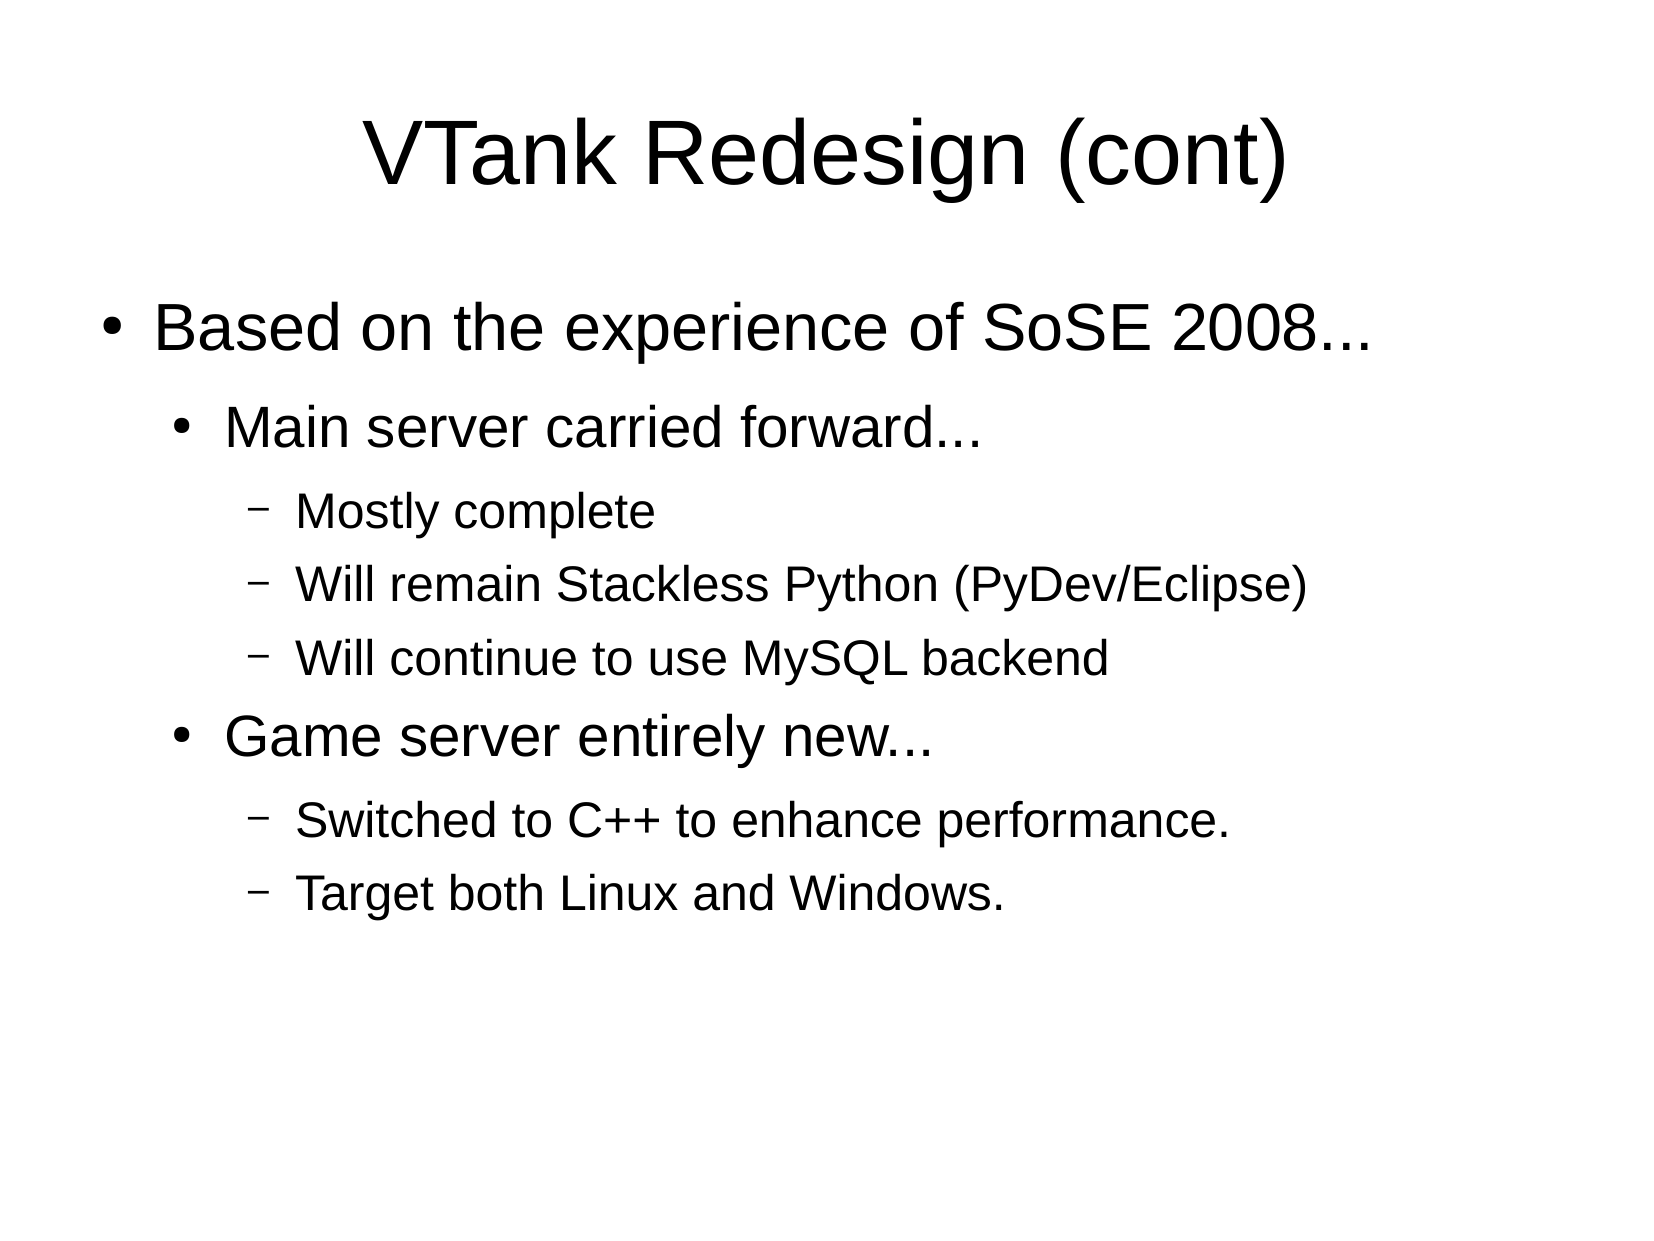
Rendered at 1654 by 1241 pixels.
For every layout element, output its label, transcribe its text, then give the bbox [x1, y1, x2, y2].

list Based on the experience of SoSE 2008... Main server carried forward... Mostly complete Will remain Stackless Python (PyDev/Eclipse) Will continue to use MySQL backend Game server entirely new... Switched to C++ to enhance performance. Target both Linux and Windows. [82, 290, 1571, 1094]
title VTank Redesign (cont) [82, 56, 1571, 250]
